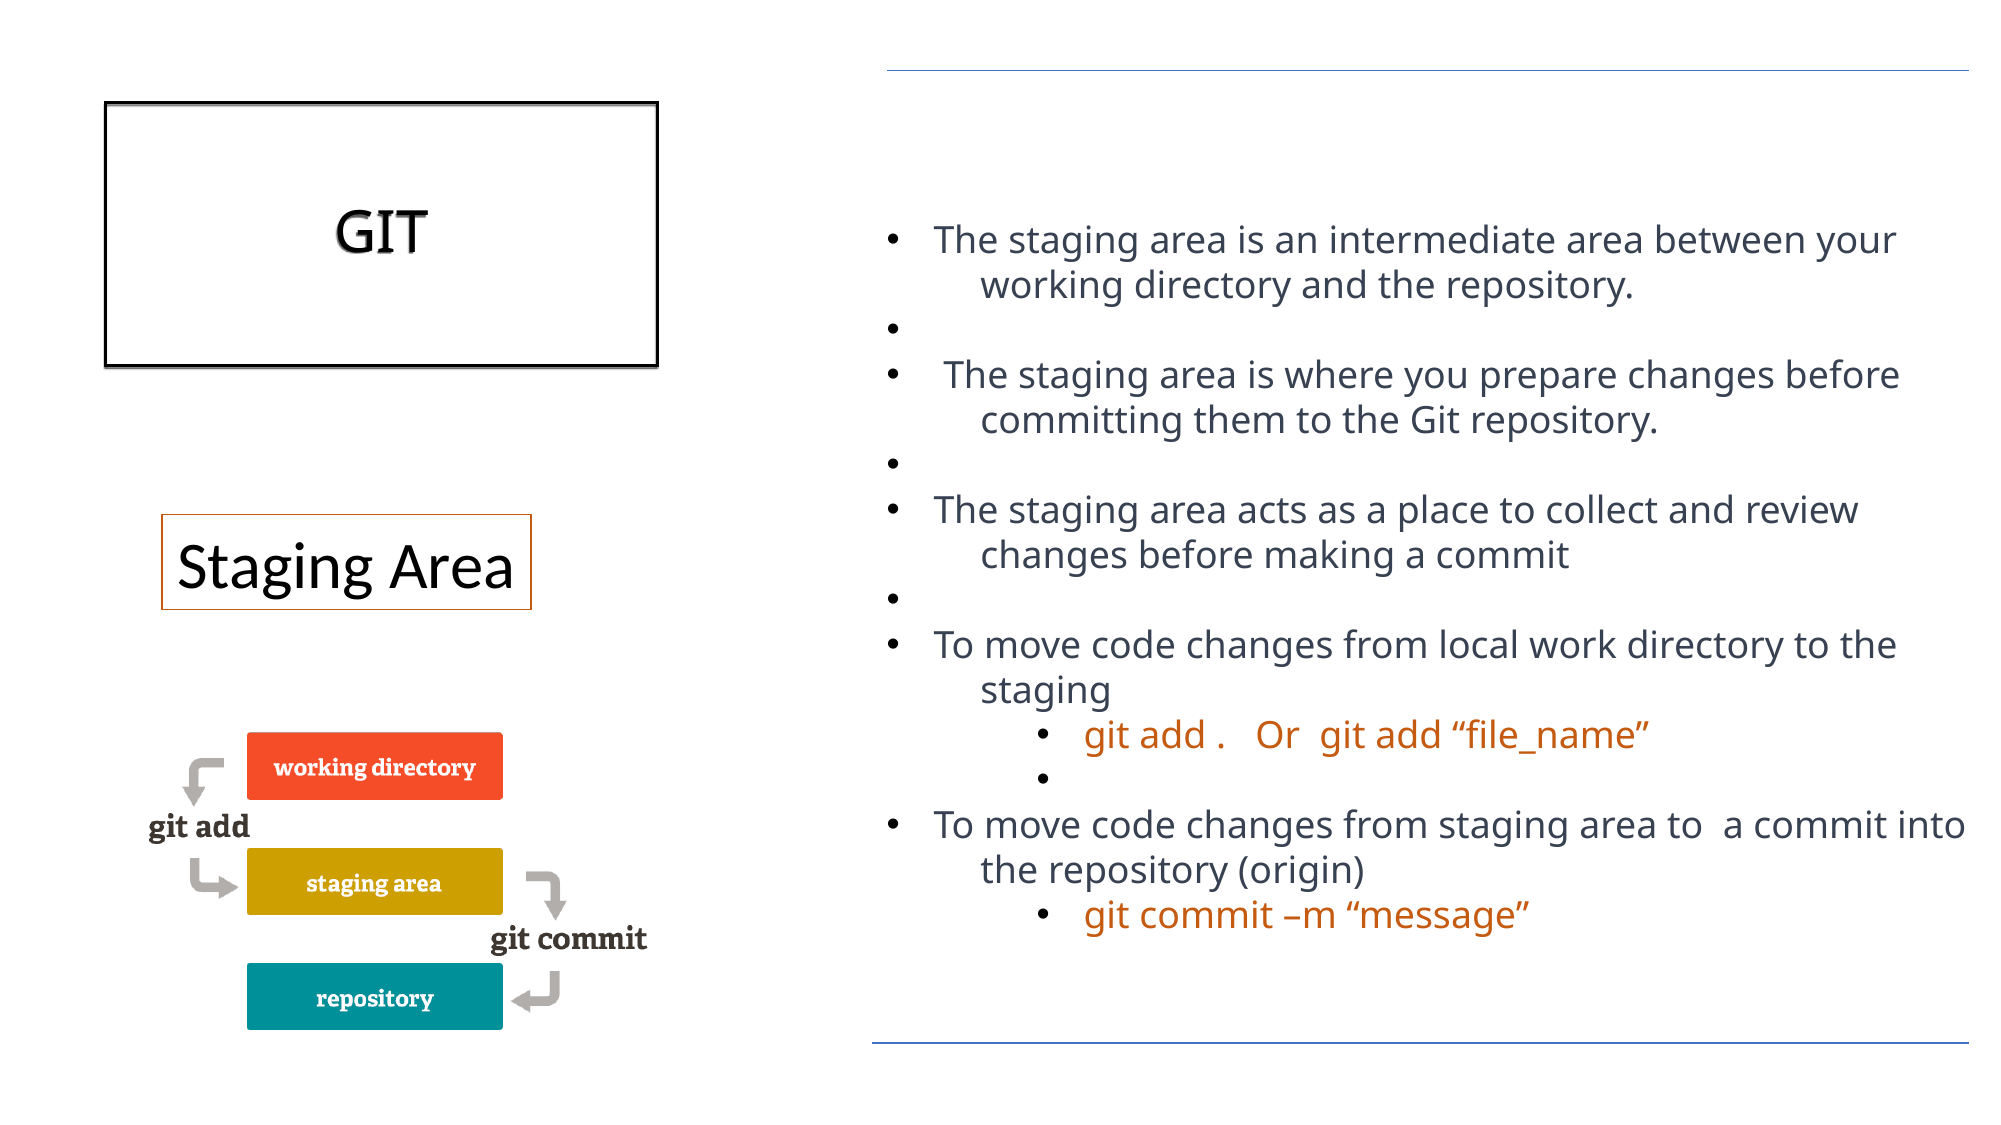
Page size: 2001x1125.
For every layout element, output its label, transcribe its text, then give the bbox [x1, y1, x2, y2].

text_box Staging Area [162, 514, 531, 610]
text_box The staging area is an intermediate area between your working directory and the repository. The staging area is where you prepare changes before committing them to the Git repository. The staging area acts as a place to collect and review changes before making a commit To move code changes from local work directory to the staging git add . Or git add “file_name” To move code changes from staging area to a commit into the repository (origin) git commit –m “message” [871, 208, 2000, 906]
picture [132, 726, 658, 1030]
title GIT [105, 102, 658, 366]
